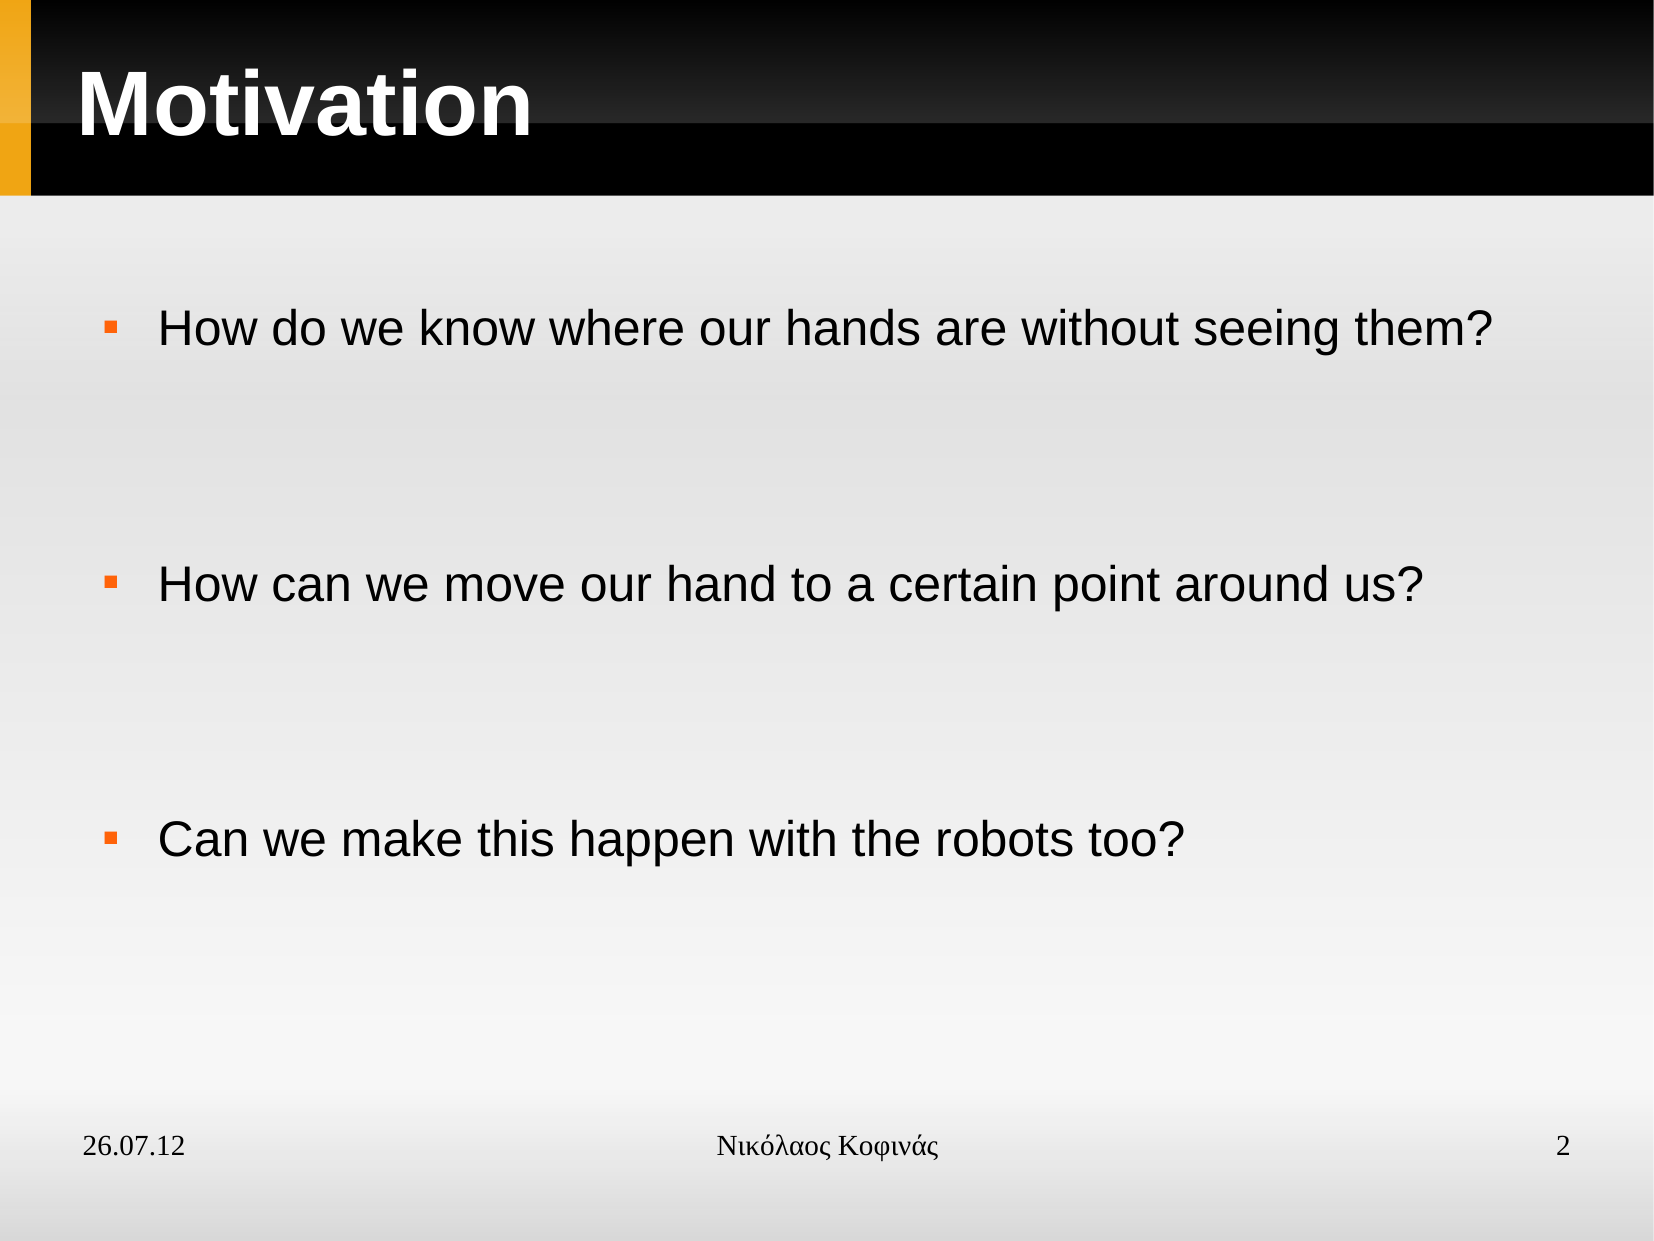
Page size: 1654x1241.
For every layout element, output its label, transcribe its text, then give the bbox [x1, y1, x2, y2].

title Motivation [76, 0, 1565, 208]
picture [0, 0, 1654, 1241]
list How do we know where our hands are without seeing them? How can we move our hand to a certain point around us? Can we make this happen with the robots too? [86, 300, 1576, 1119]
